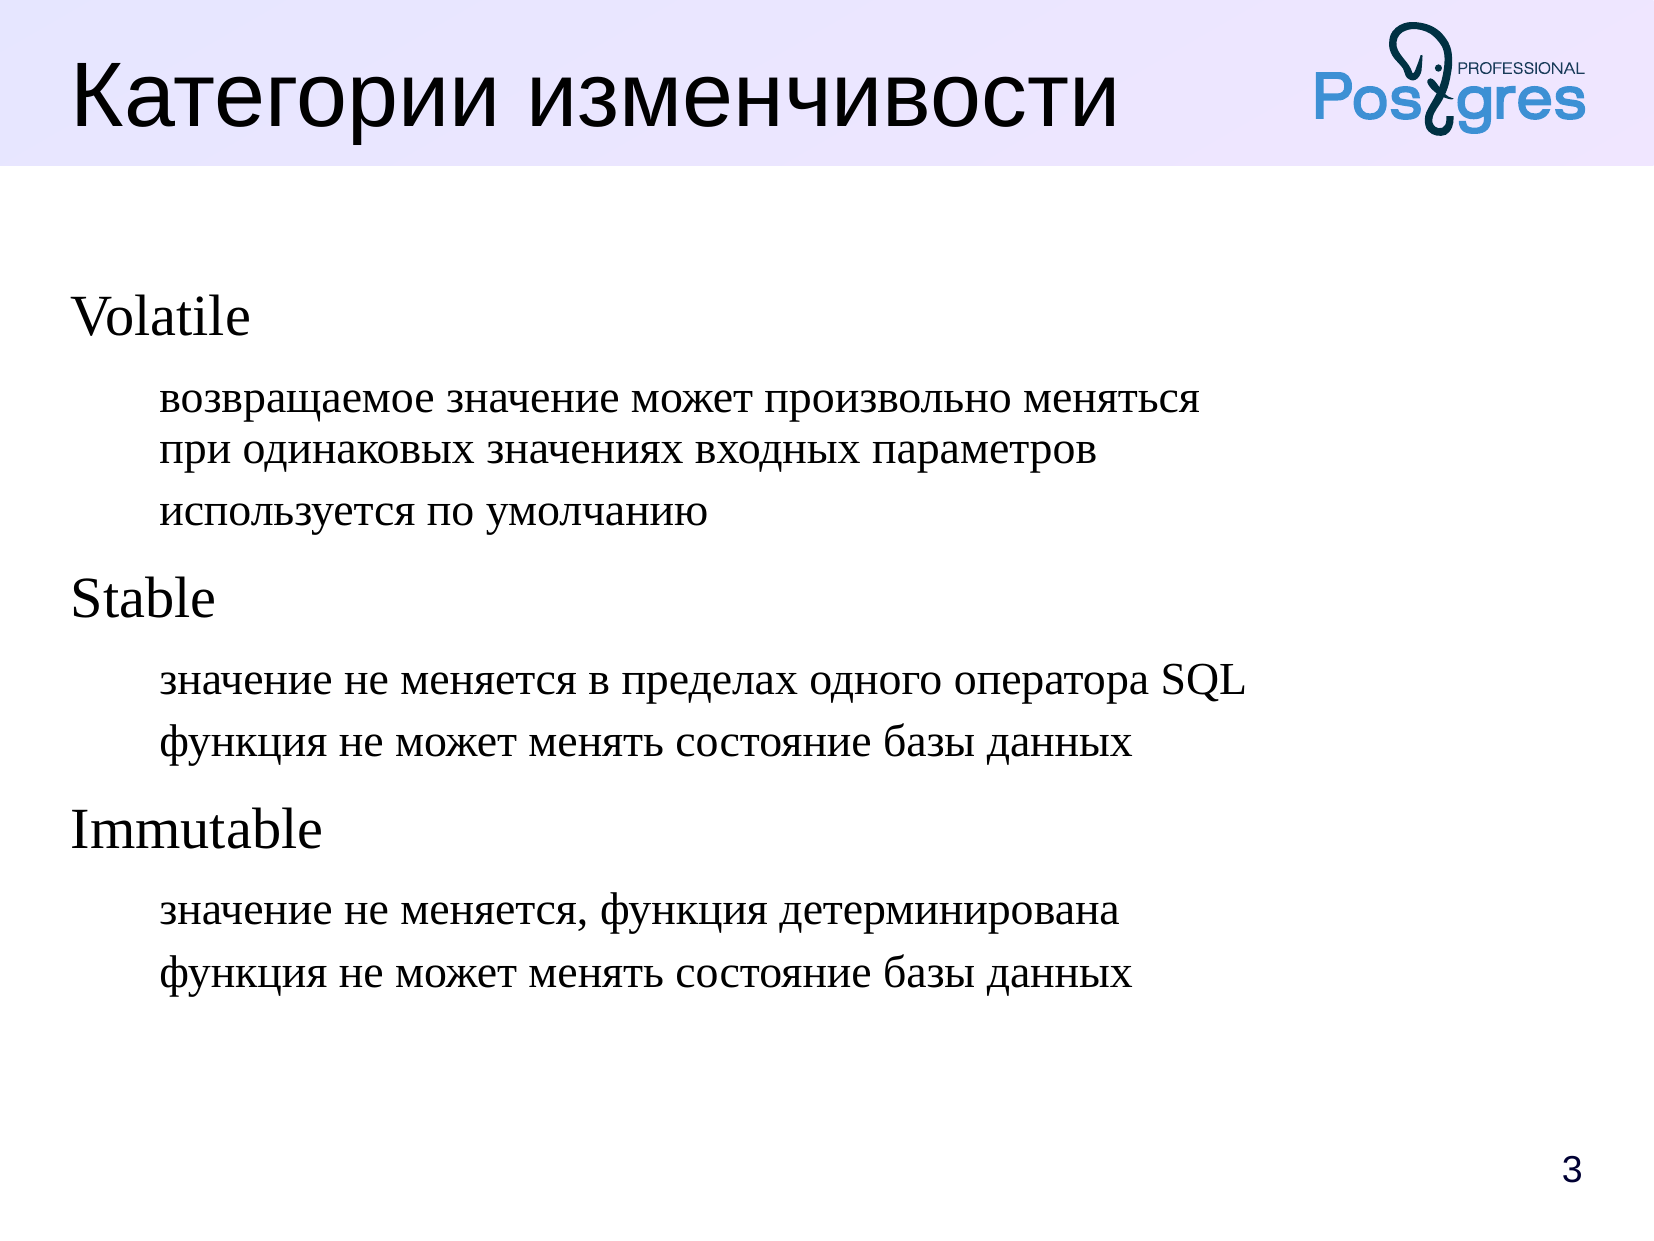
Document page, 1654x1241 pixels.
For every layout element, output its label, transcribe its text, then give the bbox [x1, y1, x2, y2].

title Категории изменчивости [70, 43, 1241, 147]
list Volatile возвращаемое значение может произвольно меняться при одинаковых значениях входных параметров используется по умолчанию Stable значение не меняется в пределах одного оператора SQL функция не может менять состояние базы данных Immutable значение не меняется, функция детерминирована функция не может менять состояние базы данных [70, 283, 1583, 1141]
